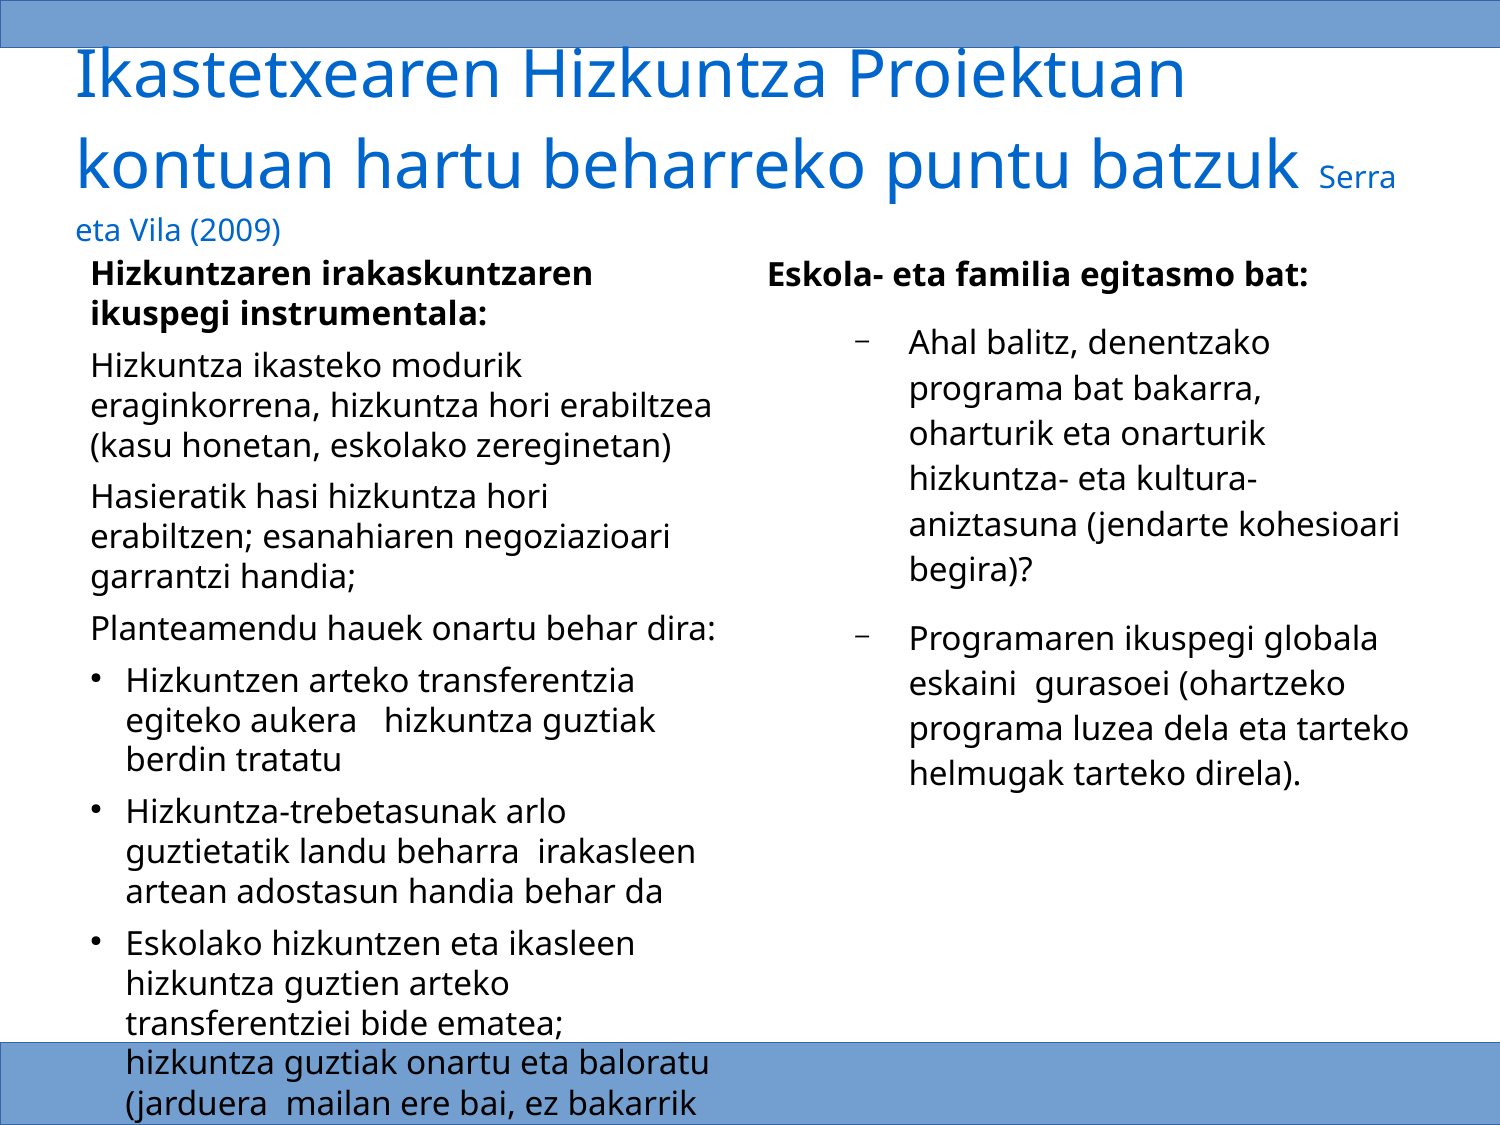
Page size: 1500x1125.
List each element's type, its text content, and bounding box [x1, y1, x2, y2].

list Hizkuntzaren irakaskuntzaren ikuspegi instrumentala: Hizkuntza ikasteko modurik eraginkorrena, hizkuntza hori erabiltzea (kasu honetan, eskolako zereginetan) Hasieratik hasi hizkuntza hori erabiltzen; esanahiaren negoziazioari garrantzi handia; Planteamendu hauek onartu behar dira: Hizkuntzen arteko transferentzia egiteko aukera hizkuntza guztiak berdin tratatu Hizkuntza-trebetasunak arlo guztietatik landu beharra irakasleen artean adostasun handia behar da Eskolako hizkuntzen eta ikasleen hizkuntza guztien arteko transferentziei bide ematea; hizkuntza guztiak onartu eta baloratu (jarduera mailan ere bai, ez bakarrik hitzez) [75, 244, 734, 988]
list Eskola- eta familia egitasmo bat: Ahal balitz, denentzako programa bat bakarra, oharturik eta onarturik hizkuntza- eta kultura-aniztasuna (jendarte kohesioari begira)? Programaren ikuspegi globala eskaini gurasoei (ohartzeko programa luzea dela eta tarteko helmugak tarteko direla). [766, 250, 1426, 994]
title Ikastetxearen Hizkuntza Proiektuan kontuan hartu beharreko puntu batzuk Serra eta Vila (2009) [75, 45, 1425, 233]
